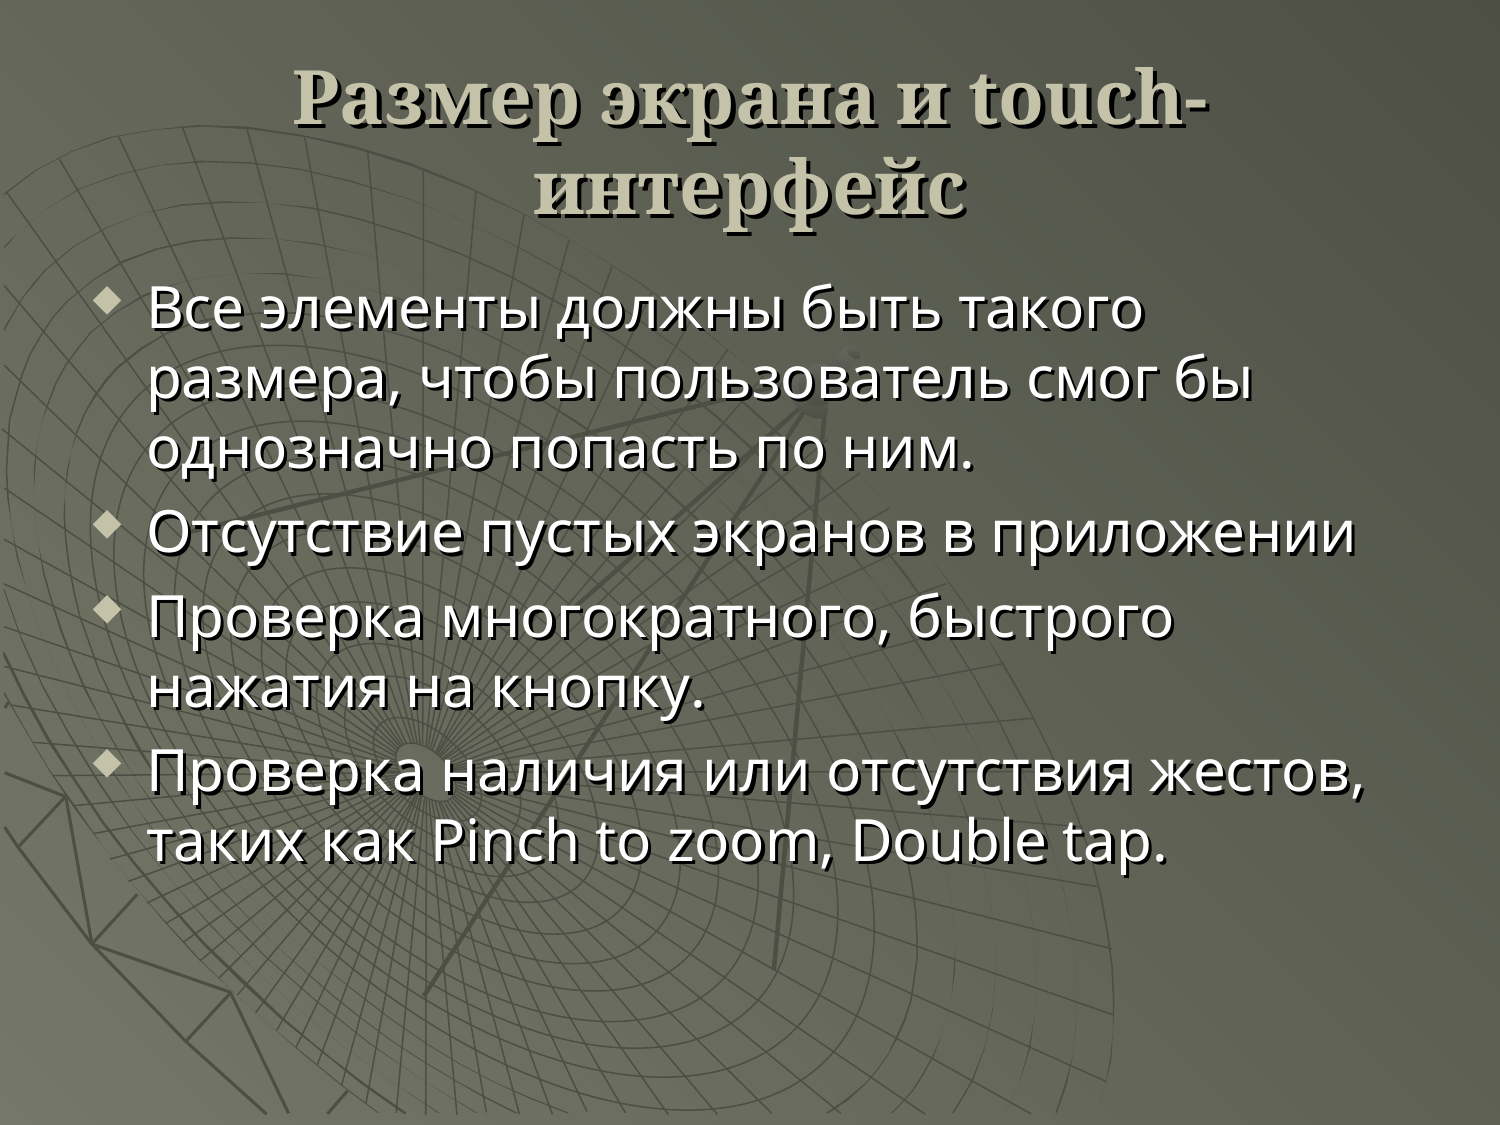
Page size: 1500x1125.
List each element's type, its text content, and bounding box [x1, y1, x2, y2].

list Все элементы должны быть такого размера, чтобы пользователь смог бы однозначно попасть по ним. Отсутствие пустых экранов в приложении Проверка многократного, быстрого нажатия на кнопку. Проверка наличия или отсутствия жестов, таких как Pinch to zoom, Double tap. [75, 262, 1426, 1006]
title Размер экрана и touch-интерфейс [75, 41, 1426, 237]
